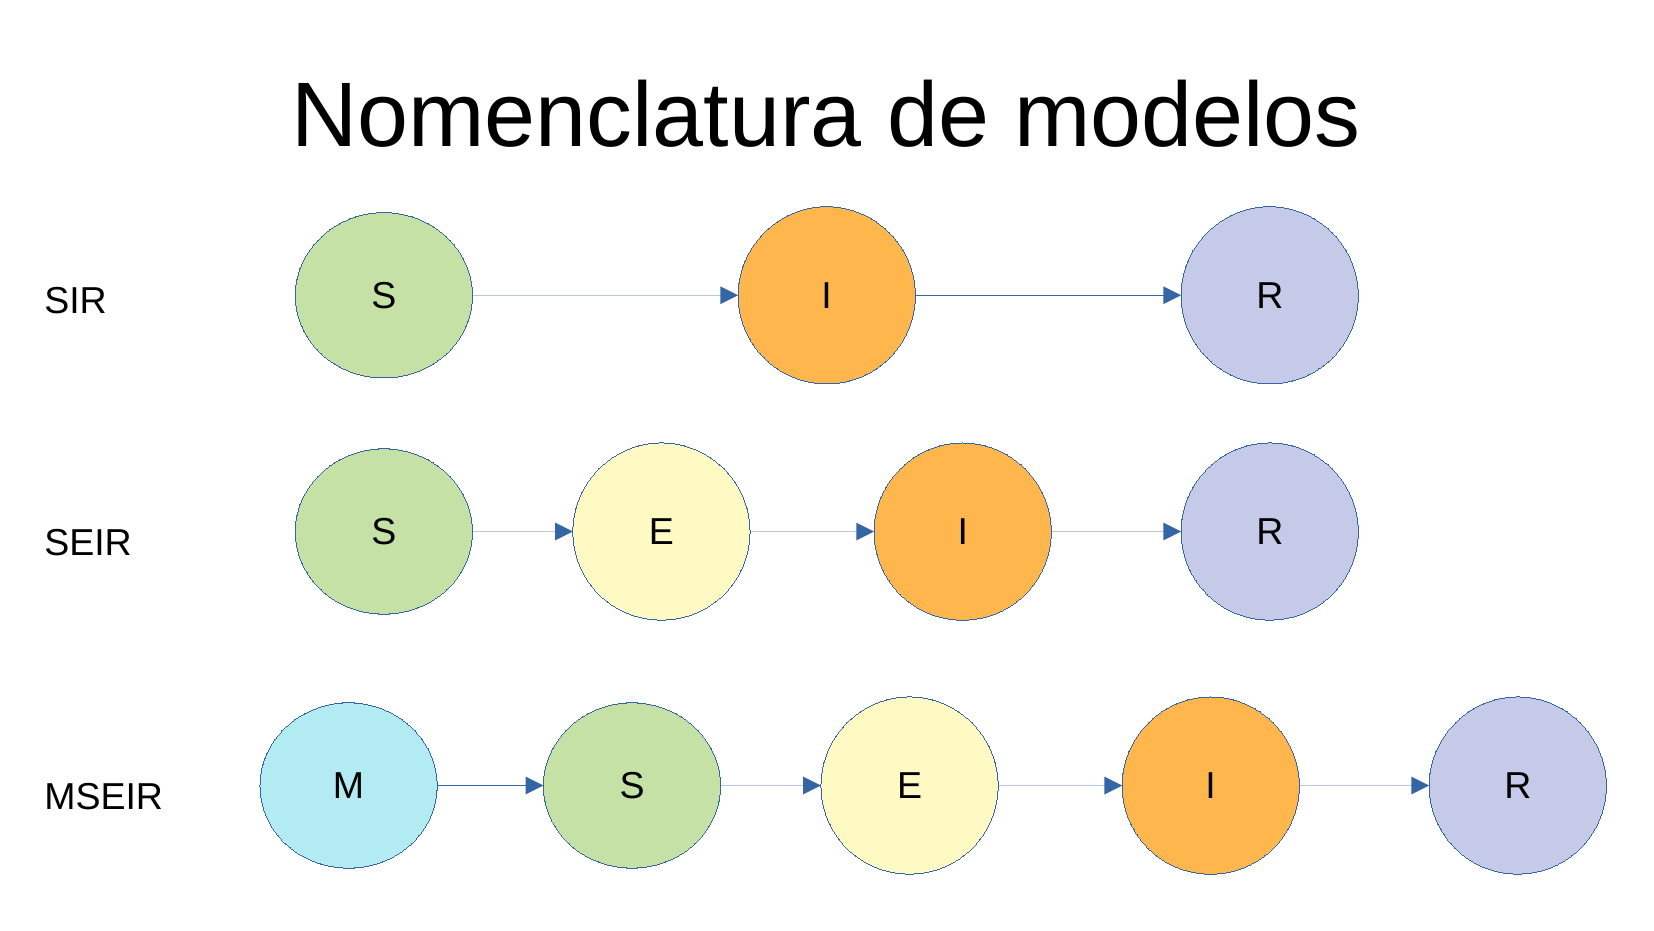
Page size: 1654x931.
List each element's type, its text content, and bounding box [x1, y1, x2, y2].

text_box I [874, 442, 1052, 621]
text_box SIR [29, 271, 178, 329]
text_box R [1181, 206, 1359, 384]
title Nomenclatura de modelos [82, 37, 1571, 193]
text_box S [295, 448, 473, 615]
text_box MSEIR [29, 767, 207, 867]
text_box SEIR [29, 513, 178, 571]
text_box I [738, 206, 916, 384]
text_box S [295, 212, 473, 378]
text_box E [572, 442, 751, 621]
text_box I [1122, 696, 1300, 875]
text_box S [543, 702, 721, 869]
text_box R [1429, 696, 1607, 875]
text_box M [259, 702, 438, 869]
text_box E [820, 696, 999, 875]
text_box R [1181, 442, 1359, 621]
